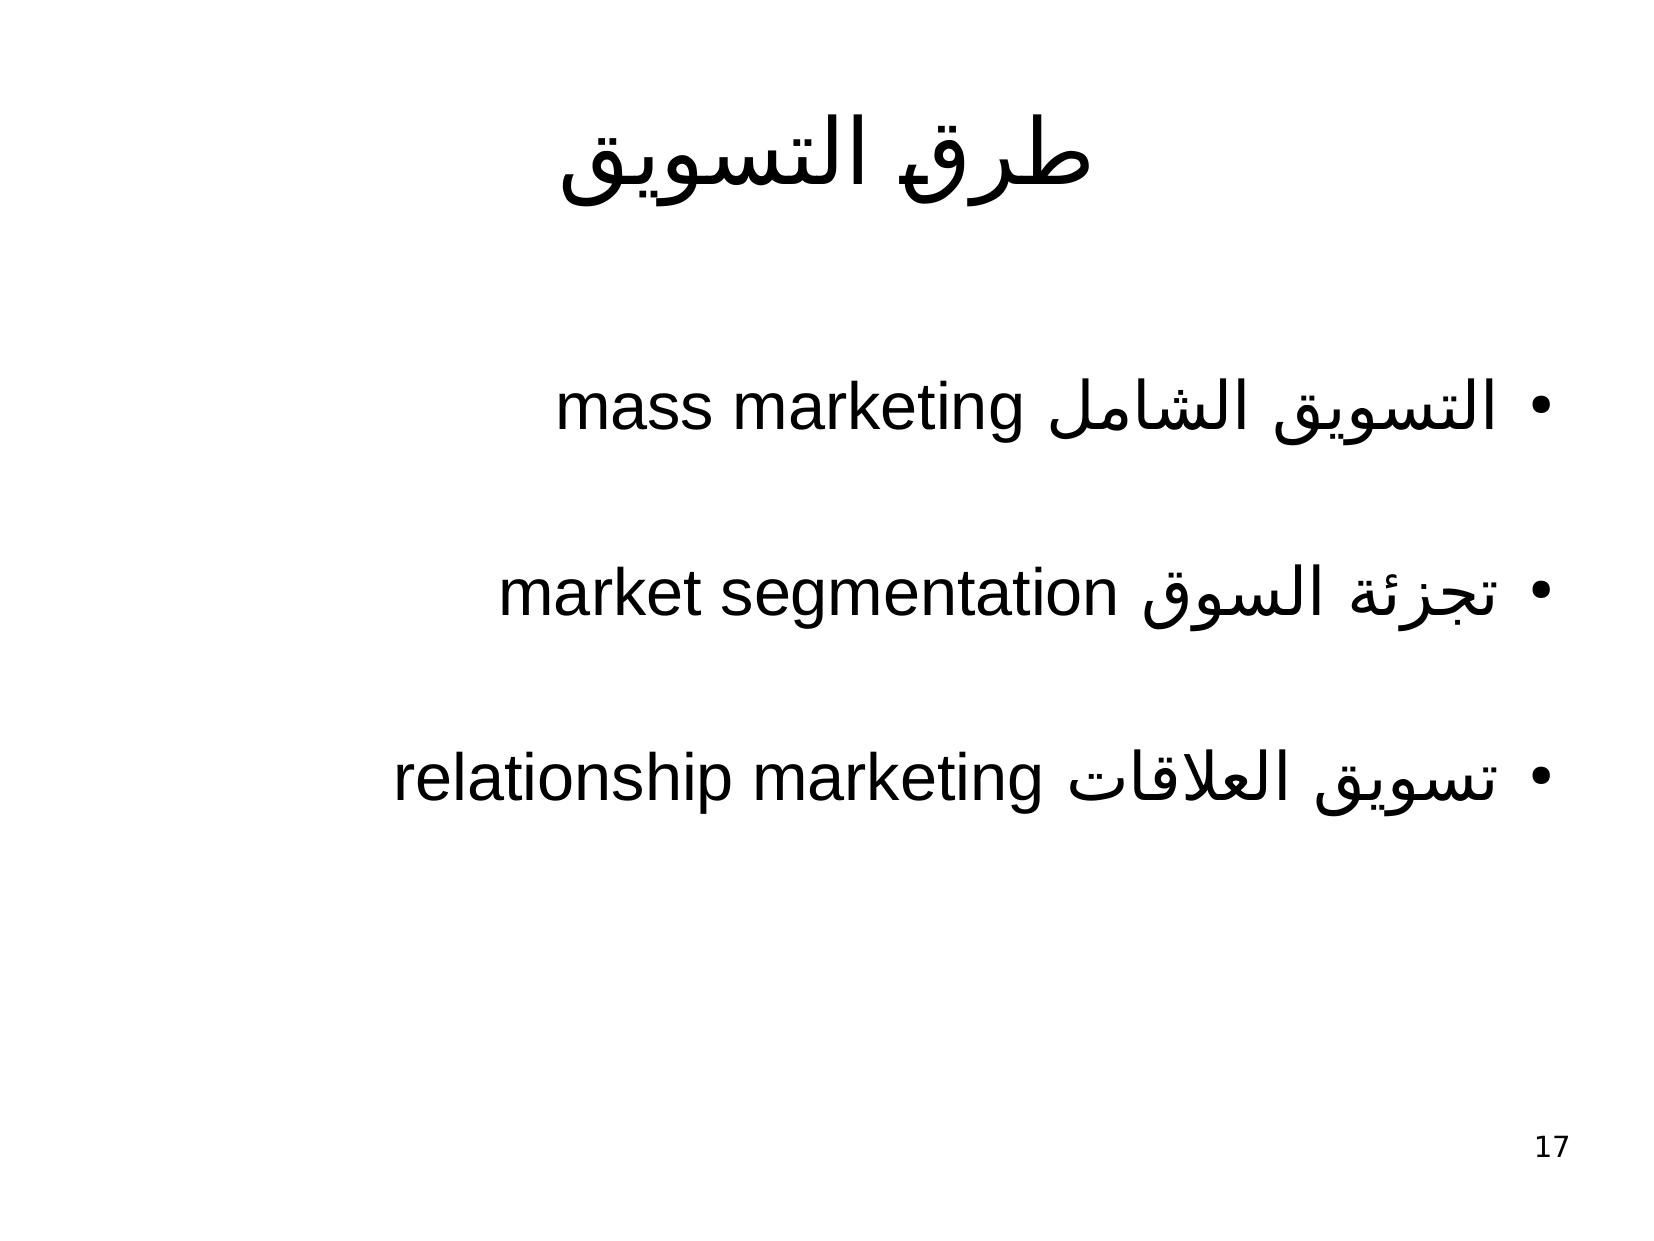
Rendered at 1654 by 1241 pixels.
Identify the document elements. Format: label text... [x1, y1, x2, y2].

title طرق التسويق [82, 49, 1571, 257]
list التسويق الشامل mass marketing تجزئة السوق market segmentation تسويق العلاقات relationship marketing [82, 290, 1571, 1010]
